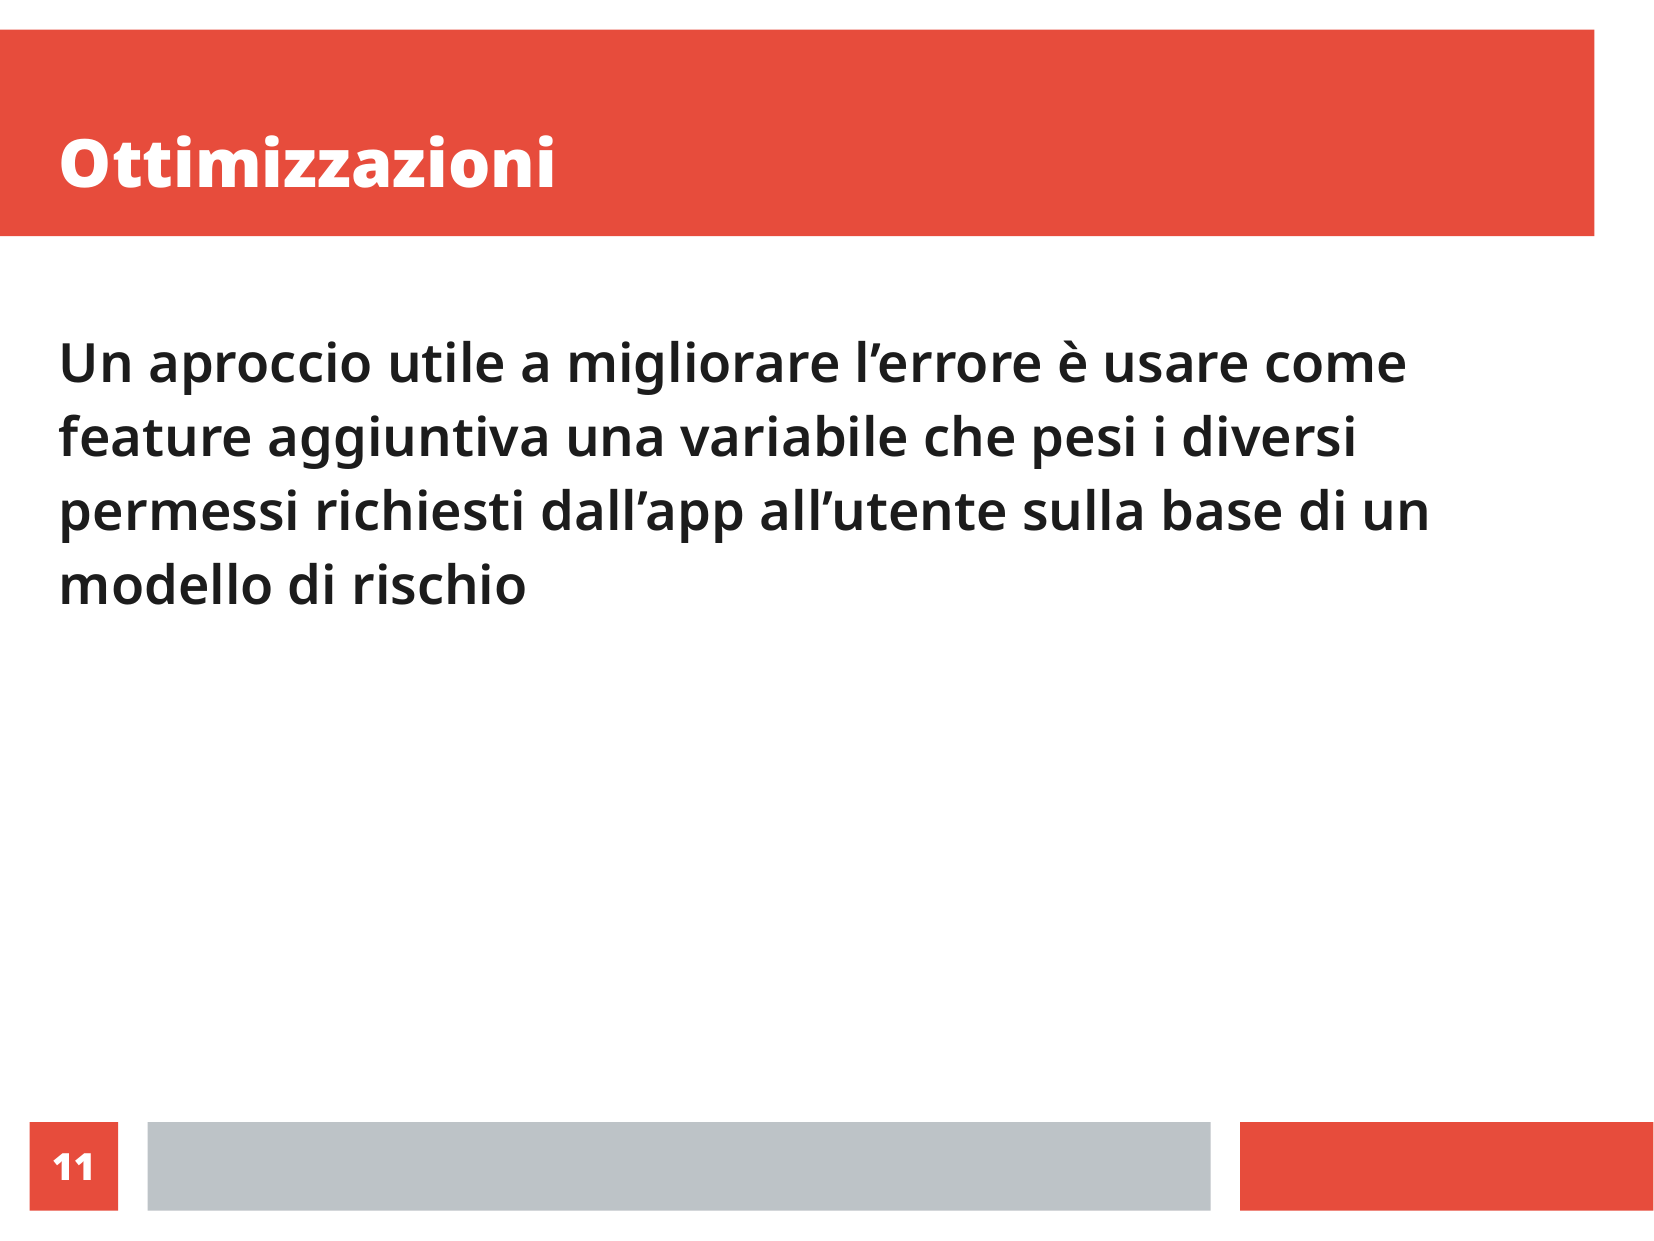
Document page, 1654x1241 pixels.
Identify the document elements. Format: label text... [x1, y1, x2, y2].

title Ottimizzazioni [59, 59, 1595, 207]
list Un aproccio utile a migliorare l’errore è usare come feature aggiuntiva una variabile che pesi i diversi permessi richiesti dall’app all’utente sulla base di un modello di rischio [59, 324, 1565, 1093]
